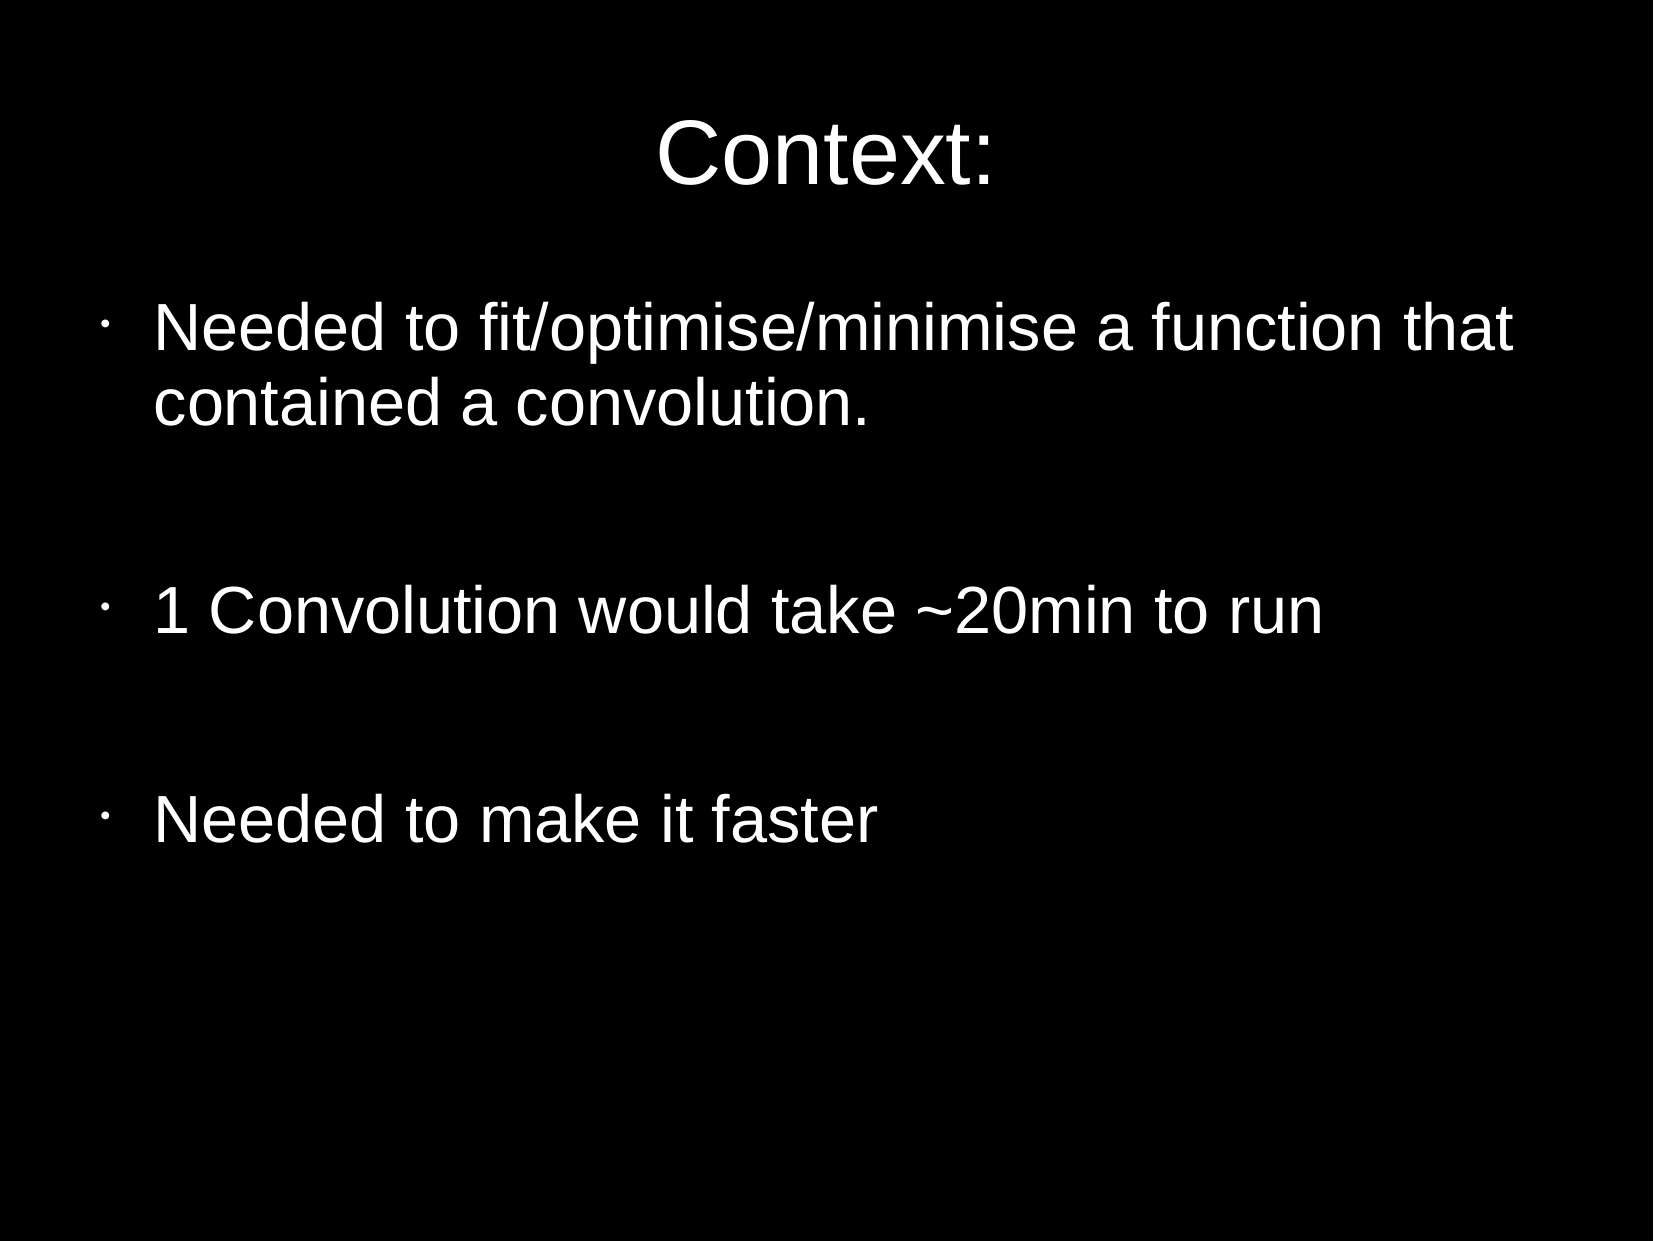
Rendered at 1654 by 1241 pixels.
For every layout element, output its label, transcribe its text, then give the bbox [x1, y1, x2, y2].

list Needed to fit/optimise/minimise a function that contained a convolution. 1 Convolution would take ~20min to run Needed to make it faster [82, 290, 1571, 1010]
title Context: [82, 49, 1571, 257]
